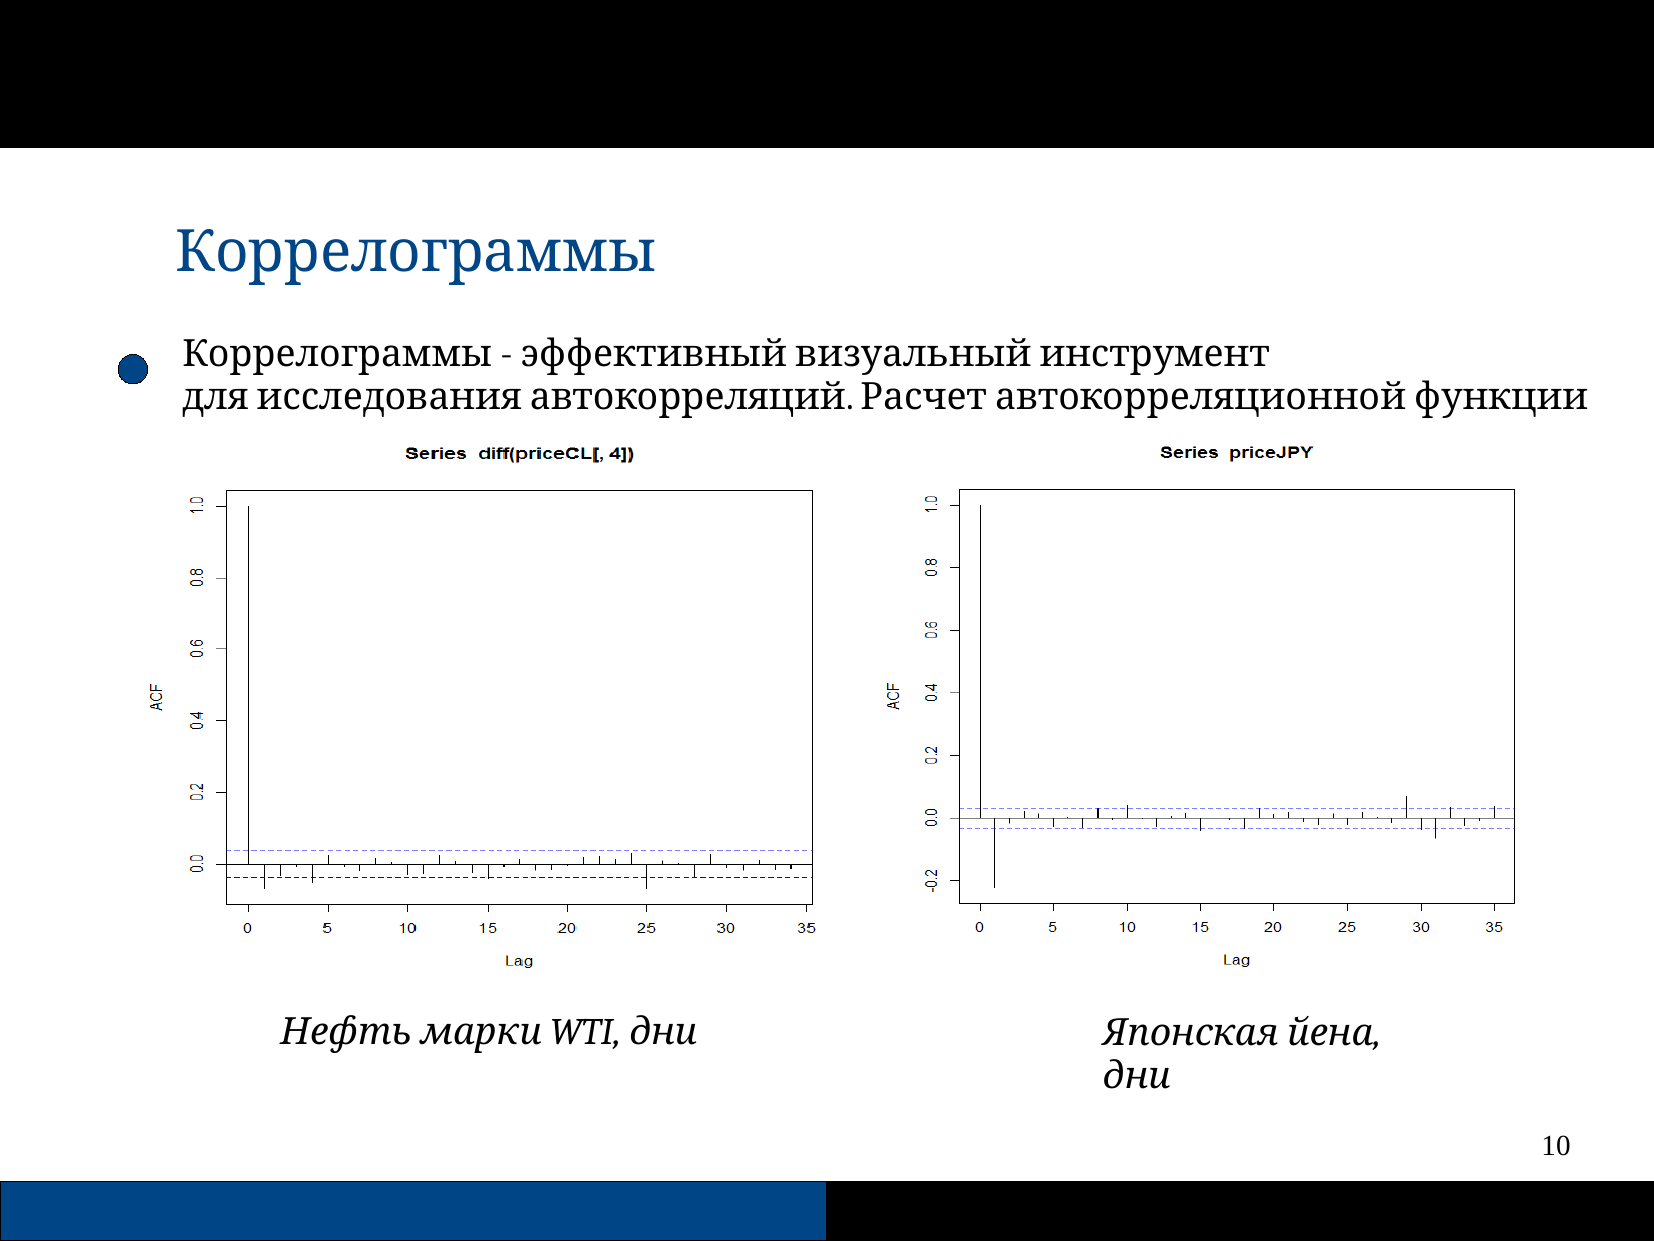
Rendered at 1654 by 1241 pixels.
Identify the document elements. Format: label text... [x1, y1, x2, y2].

text_box Коррелограммы [160, 211, 1295, 299]
picture [885, 441, 1527, 975]
text_box [118, 354, 148, 384]
picture [147, 442, 827, 981]
text_box Нефть марки WTI, дни [265, 1003, 739, 1093]
text_box [0, 1181, 1654, 1241]
text_box [0, 0, 1654, 148]
text_box Японская йена, дни [1087, 1004, 1447, 1063]
text_box Коррелограммы - эффективный визуальный инструмент для исследования автокорреляций. Расчет автокорреляционной функции [167, 324, 1462, 428]
